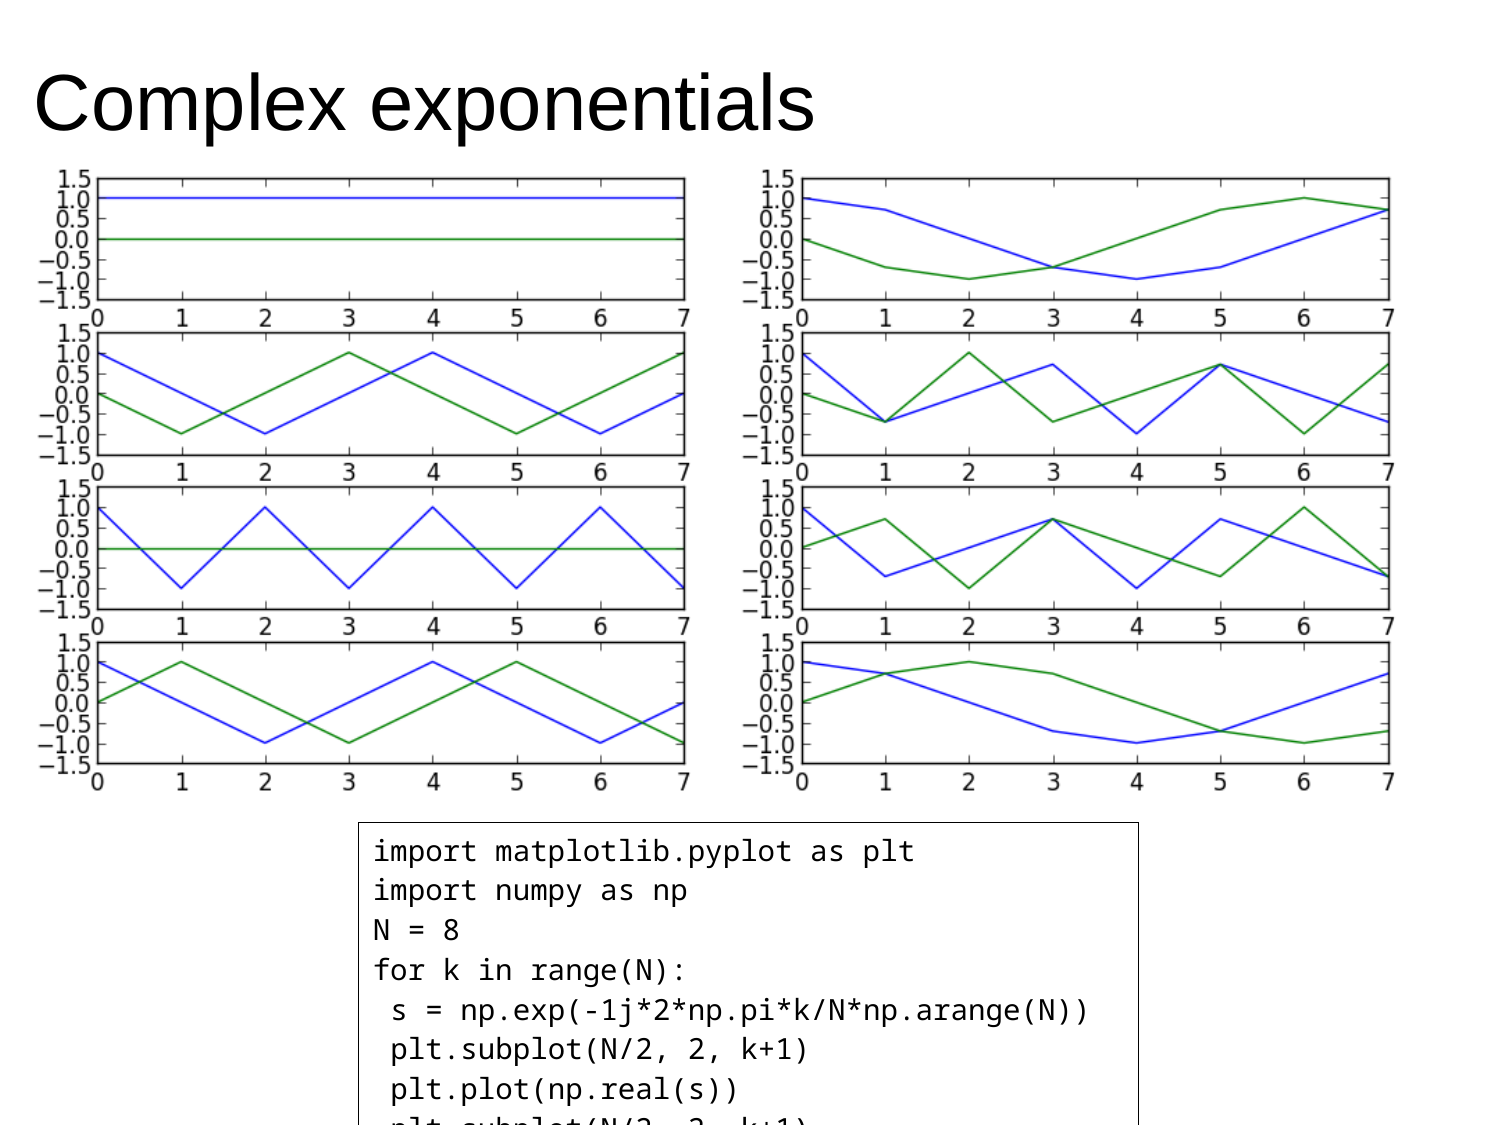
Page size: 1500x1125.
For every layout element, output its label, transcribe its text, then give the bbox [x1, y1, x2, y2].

text_box import matplotlib.pyplot as plt import numpy as np N = 8 for k in range(N): s = np.exp(-1j*2*np.pi*k/N*np.arange(N)) plt.subplot(N/2, 2, k+1) plt.plot(np.real(s)) plt.subplot(N/2, 2, k+1) plt.plot(np.imag(s)) [358, 822, 1139, 1107]
title Complex exponentials [33, 9, 1384, 197]
picture [0, 108, 1426, 814]
